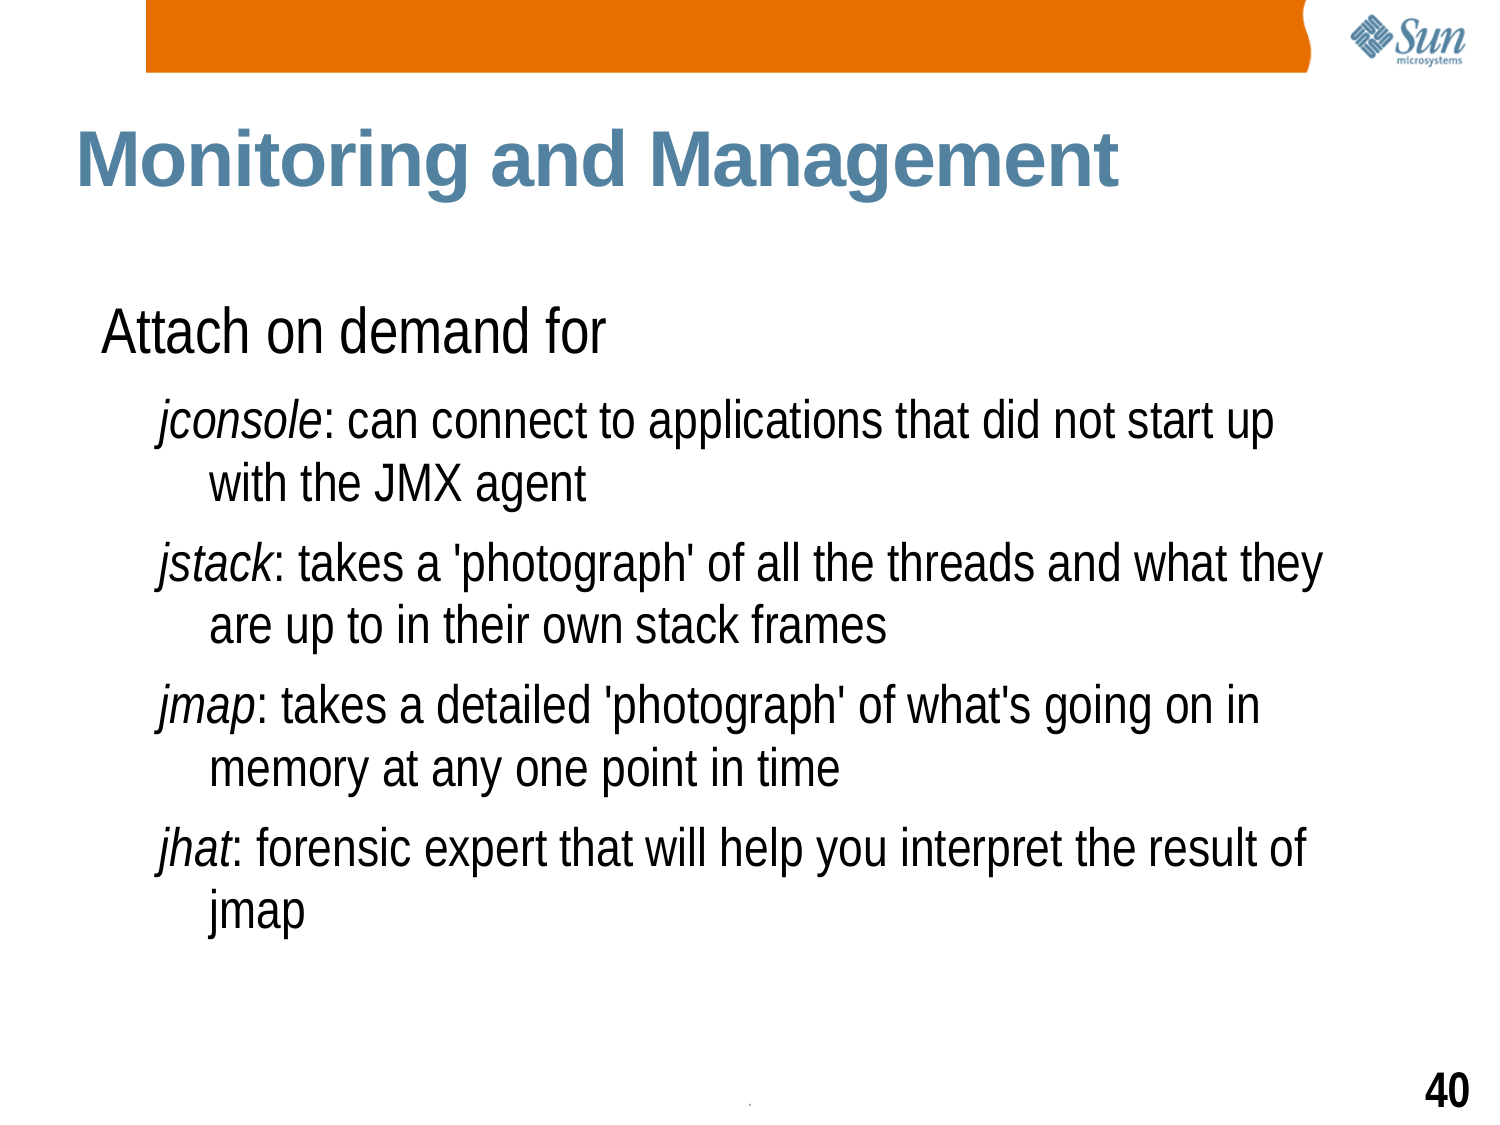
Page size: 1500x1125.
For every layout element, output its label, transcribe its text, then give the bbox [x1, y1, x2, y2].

list Attach on demand for jconsole: can connect to applications that did not start up with the JMX agent jstack: takes a 'photograph' of all the threads and what they are up to in their own stack frames jmap: takes a detailed 'photograph' of what's going on in memory at any one point in time jhat: forensic expert that will help you interpret the result of jmap [83, 293, 1365, 1055]
title Monitoring and Management [75, 122, 1438, 228]
picture [146, 0, 1500, 75]
